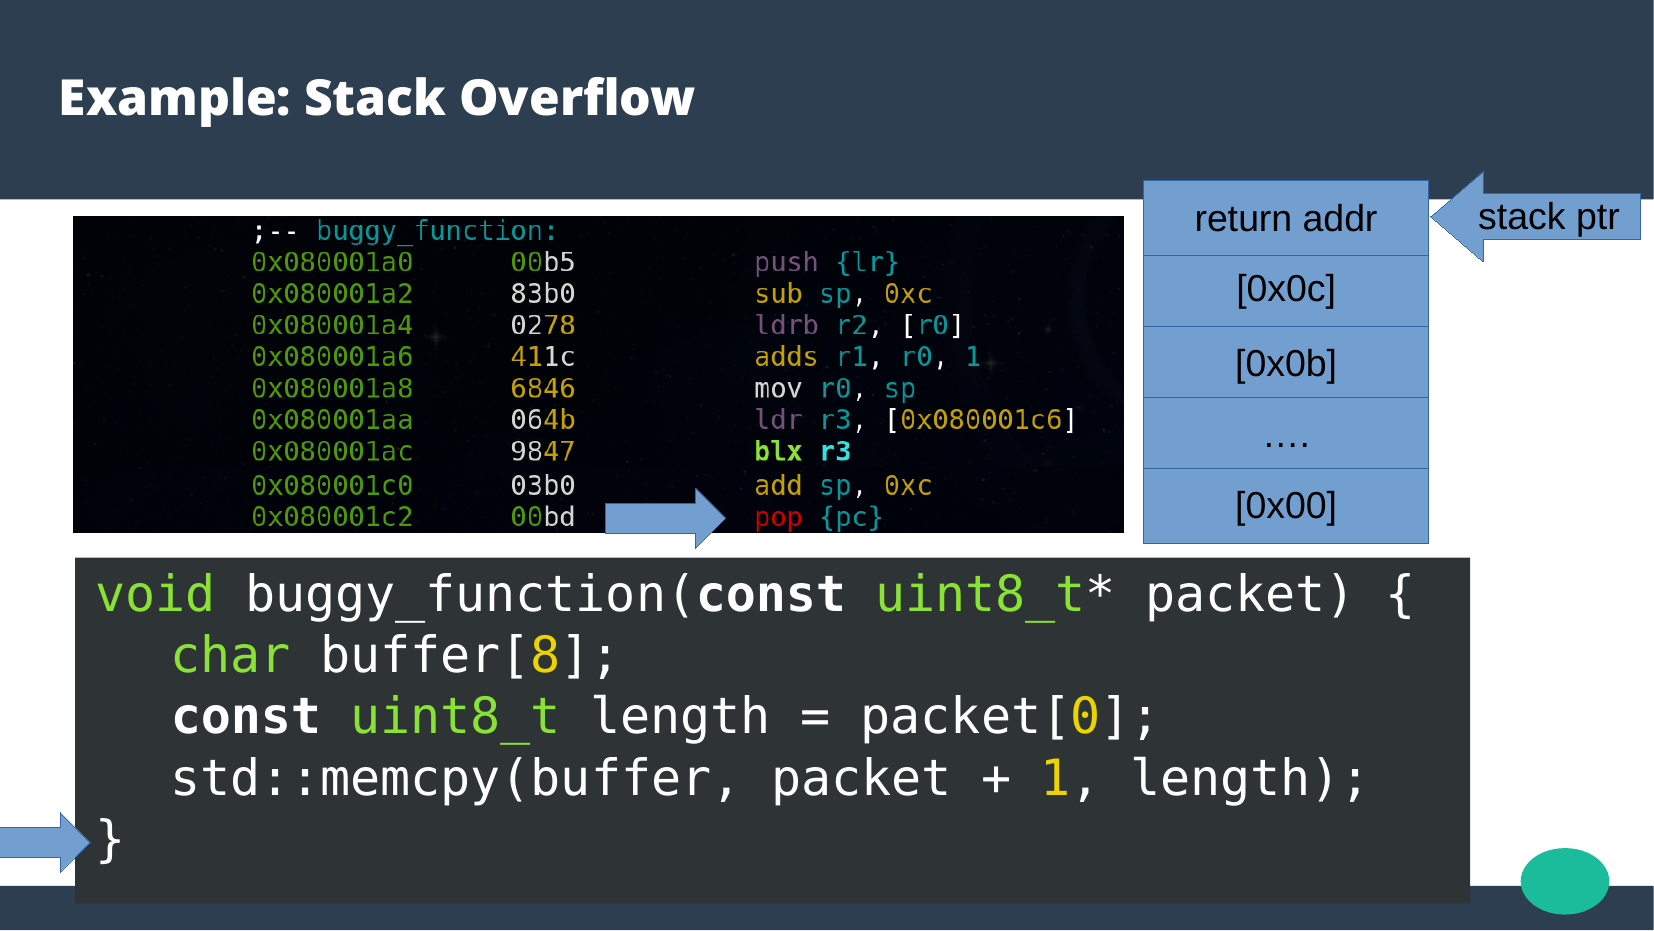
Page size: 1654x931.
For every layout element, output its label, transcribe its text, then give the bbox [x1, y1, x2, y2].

text_box [0, 812, 91, 873]
title Example: Stack Overflow [59, 37, 1595, 155]
text_box [0x00] [1143, 468, 1429, 544]
text_box [605, 488, 726, 549]
picture [73, 216, 1124, 533]
text_box stack ptr [1430, 171, 1641, 262]
text_box …. [1143, 397, 1429, 468]
text_box void buggy_function(const uint8_t* packet) { char buffer[8]; const uint8_t length = packet[0]; std::memcpy(buffer, packet + 1, length); } [75, 557, 1471, 904]
text_box [0x0b] [1143, 326, 1429, 397]
text_box [0x0c] [1143, 256, 1429, 326]
text_box return addr [1143, 180, 1429, 256]
